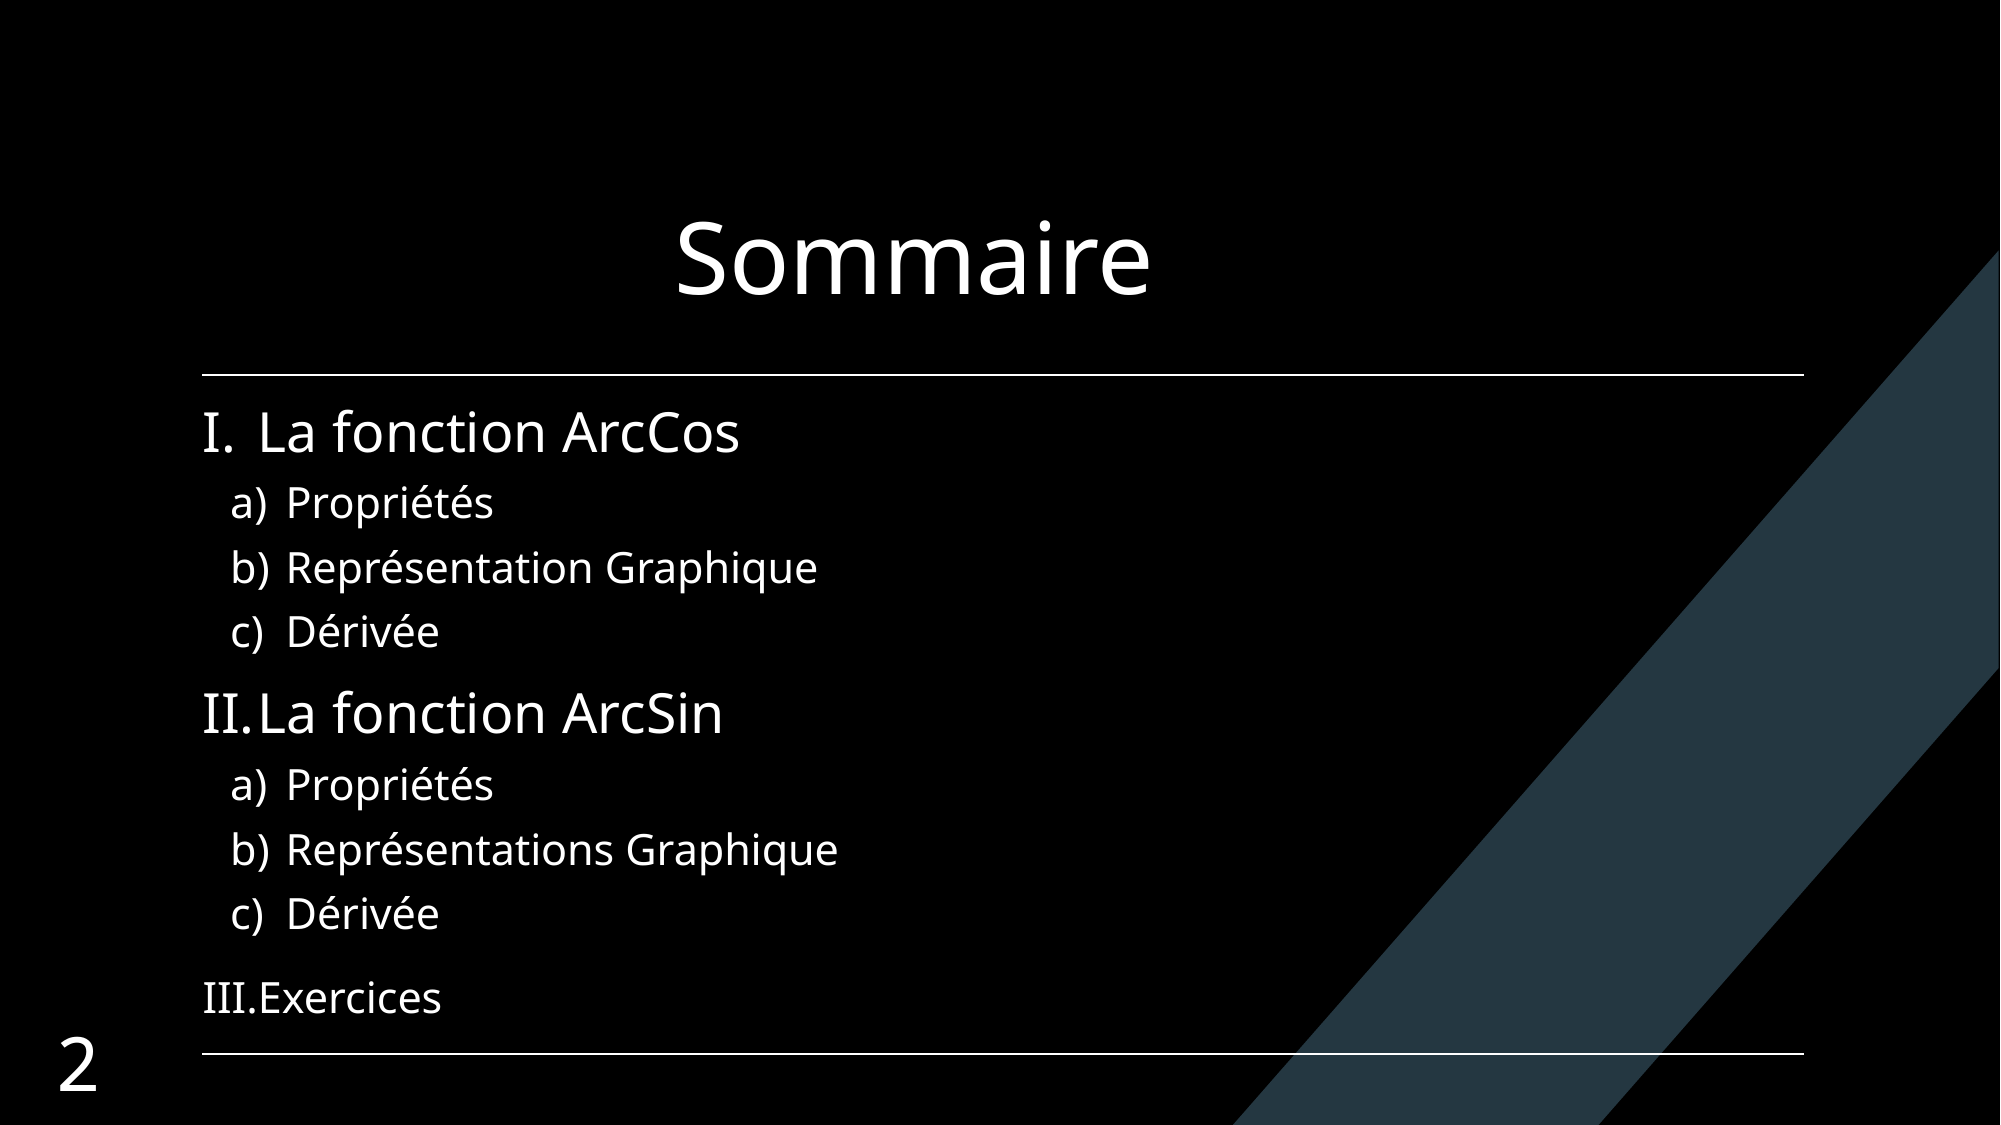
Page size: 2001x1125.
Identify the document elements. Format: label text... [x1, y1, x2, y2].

text_box <number> [40, 1003, 433, 1107]
list La fonction ArcCos Propriétés Représentation Graphique Dérivée La fonction ArcSin Propriétés Représentations Graphique Dérivée Exercices [187, 382, 1332, 1034]
title Sommaire [187, 143, 1642, 367]
text_box [0, 0, 2000, 1125]
